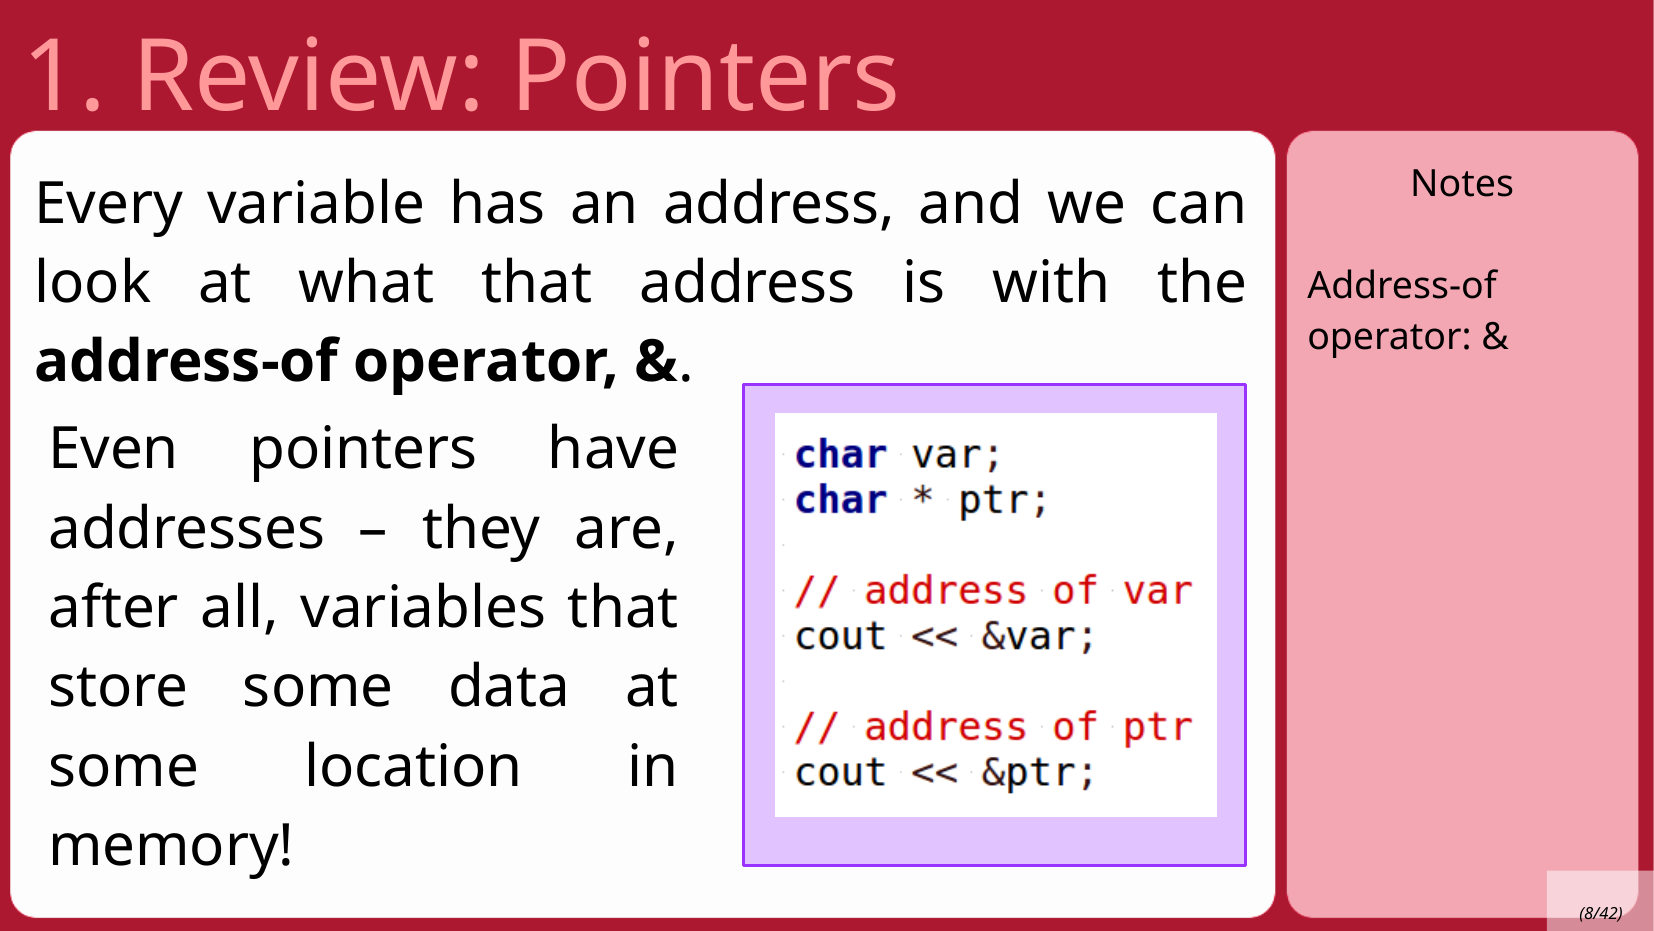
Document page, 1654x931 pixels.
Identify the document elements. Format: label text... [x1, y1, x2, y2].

text_box [743, 384, 1246, 866]
picture [0, 0, 1654, 931]
text_box Notes Address-of operator: & [1292, 148, 1632, 332]
title 1. Review: Pointers [22, 7, 1511, 136]
text_box Even pointers have addresses – they are, after all, variables that store some data at some location in memory! [30, 385, 697, 904]
text_box (<number>/42) [1546, 877, 1654, 931]
text_box Every variable has an address, and we can look at what that address is with the address-of operator, &. [34, 160, 1248, 370]
